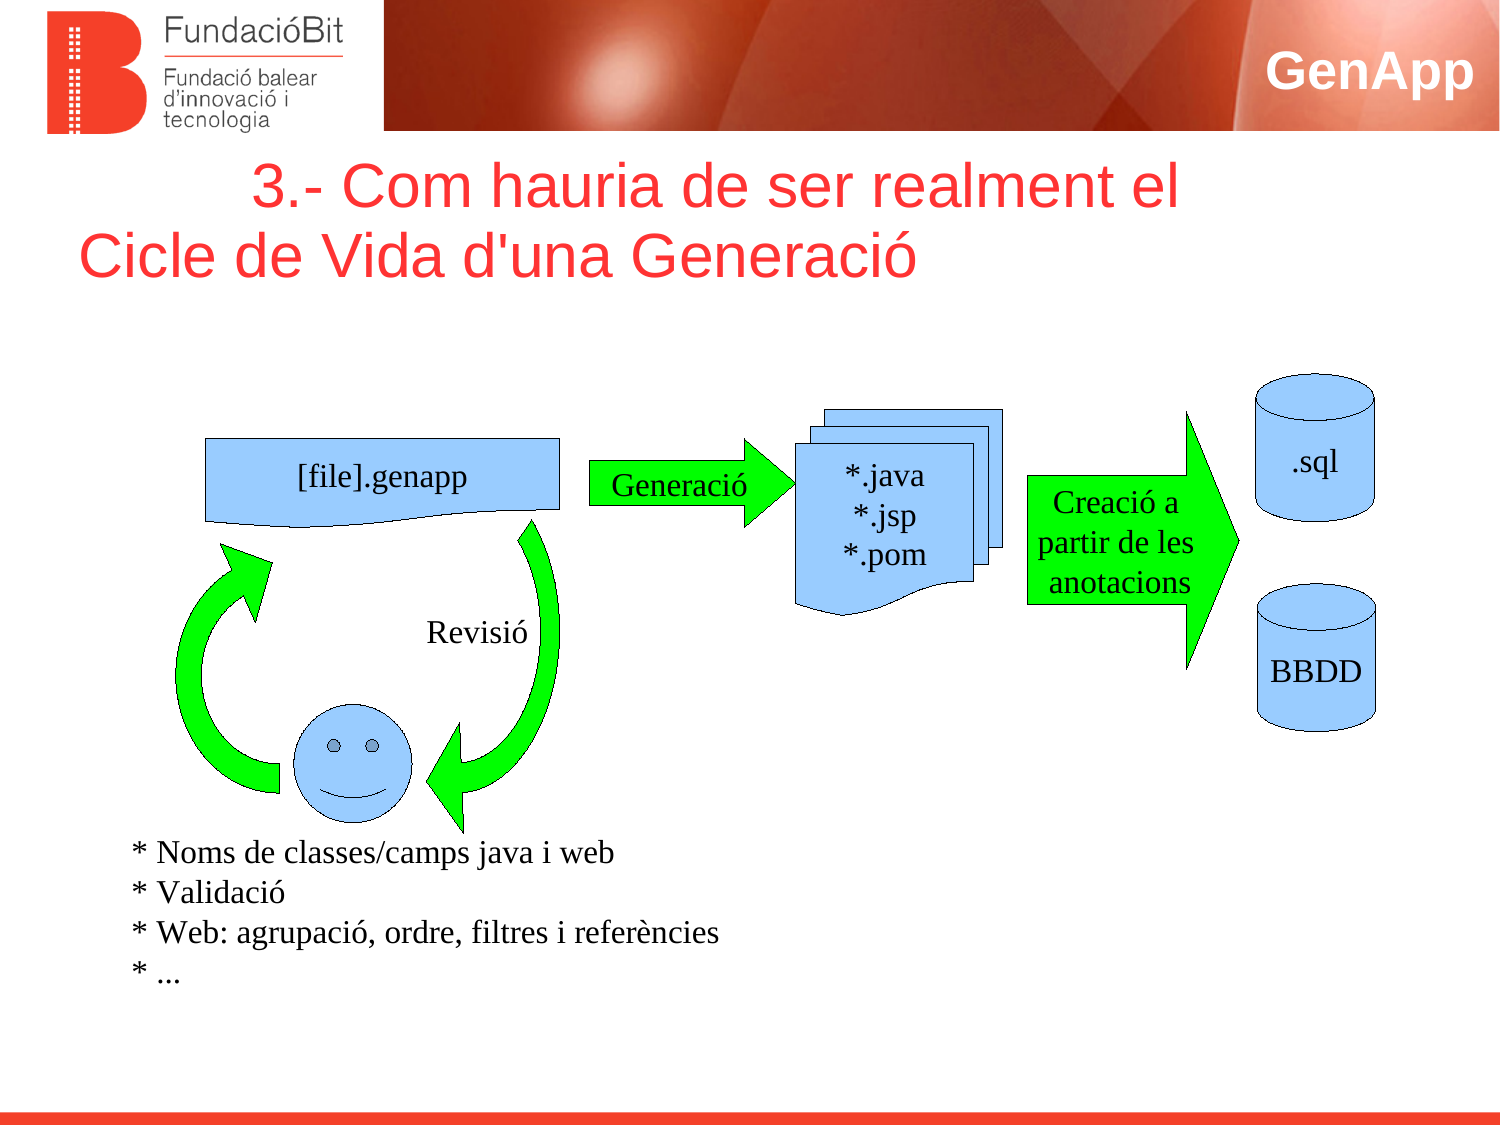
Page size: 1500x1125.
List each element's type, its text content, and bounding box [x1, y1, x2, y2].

text_box Revisió [426, 519, 560, 822]
text_box *.java *.jsp *.pom [795, 409, 1003, 616]
title GenApp [324, 19, 1477, 123]
text_box Generació [589, 438, 796, 528]
text_box .sql [1255, 373, 1375, 522]
text_box 3.- Com hauria de ser realment el Cicle de Vida d'una Generació [78, 150, 1300, 290]
text_box [175, 543, 280, 794]
list [67, 315, 1418, 977]
picture [383, 0, 1500, 131]
text_box [file].genapp [205, 438, 560, 528]
picture [47, 11, 343, 134]
text_box BBDD [1257, 583, 1376, 732]
text_box * Noms de classes/camps java i web * Validació * Web: agrupació, ordre, filtres i referències * ... [116, 822, 736, 998]
text_box [293, 704, 413, 822]
text_box Creació a partir de les anotacions [1027, 411, 1240, 670]
